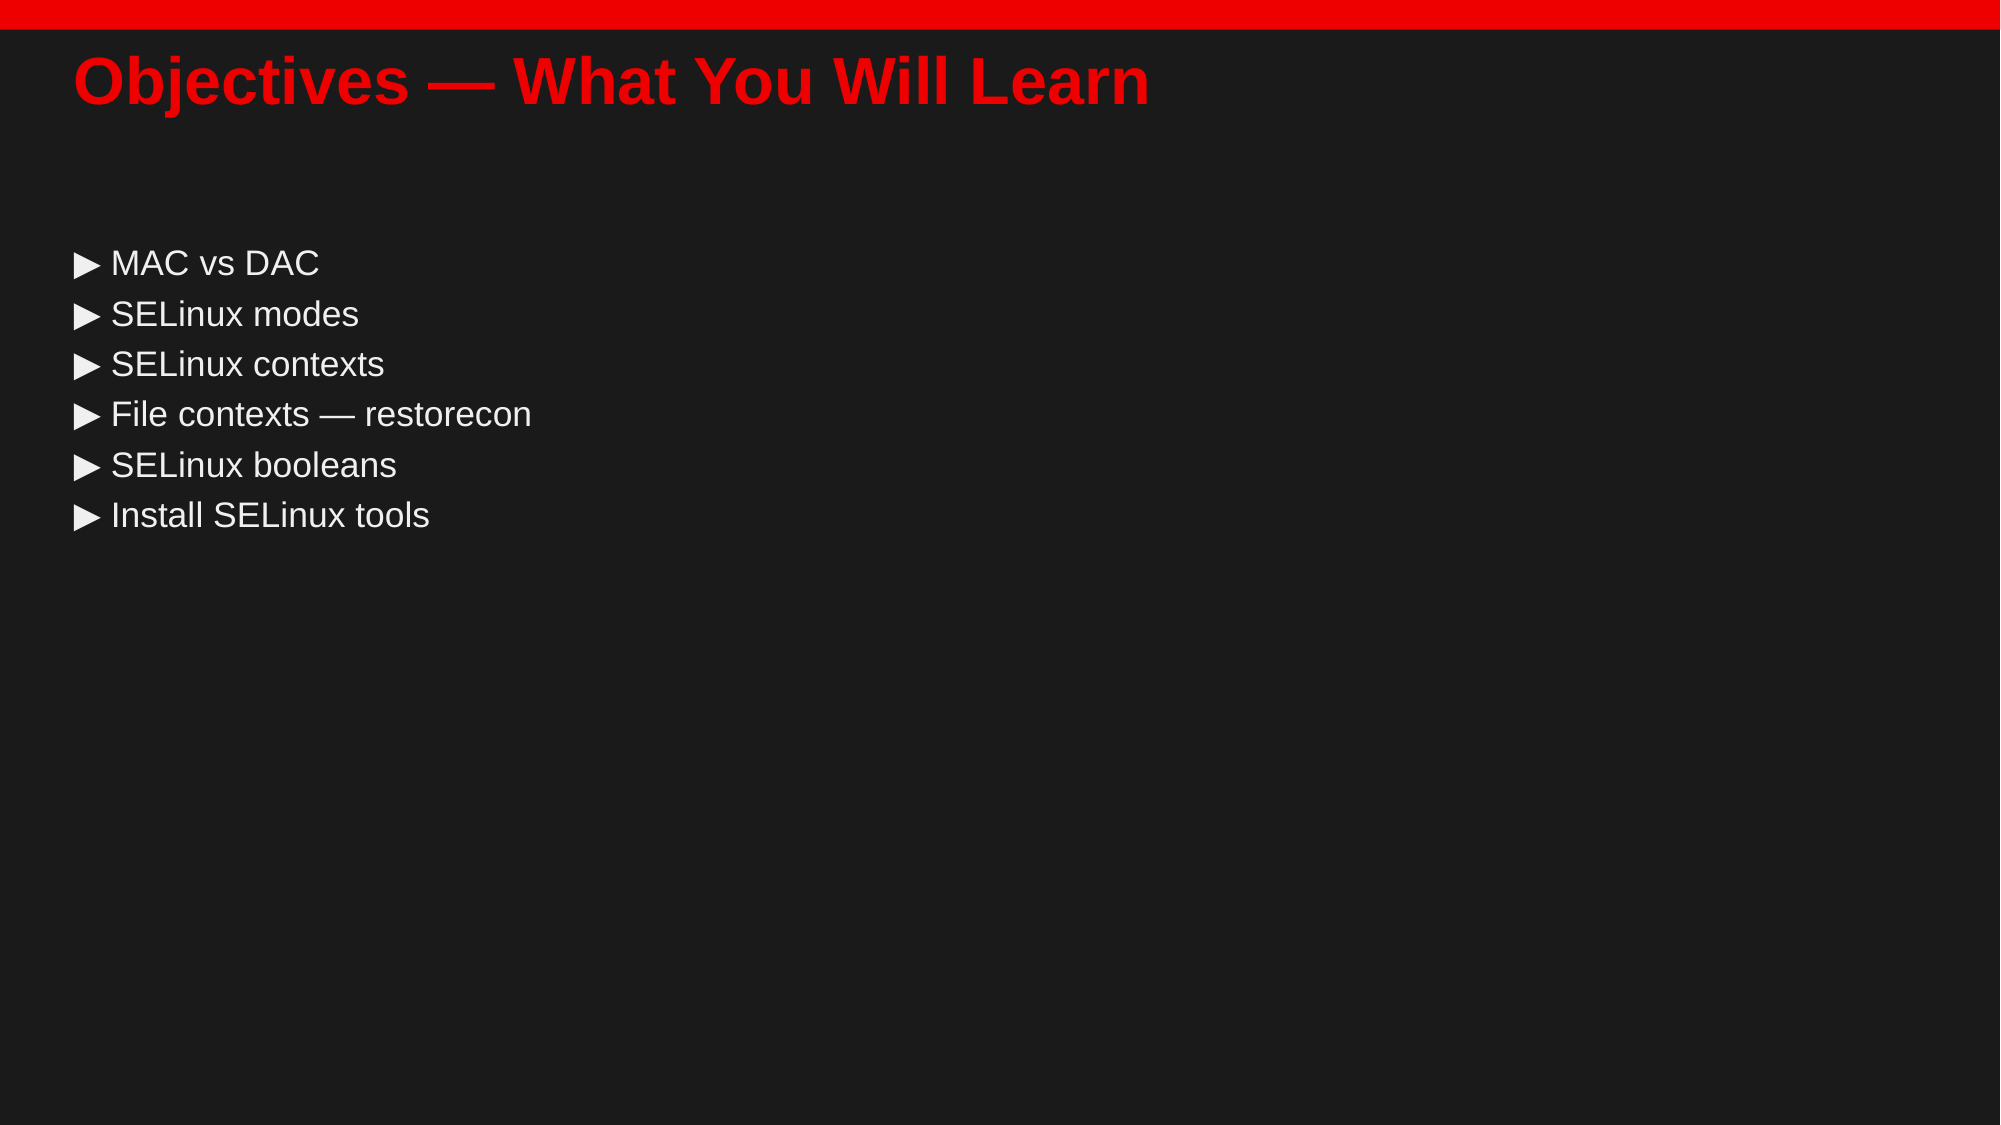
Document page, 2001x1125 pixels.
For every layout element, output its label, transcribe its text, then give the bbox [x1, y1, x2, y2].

text_box [0, 0, 2001, 30]
text_box ▶ MAC vs DAC ▶ SELinux modes ▶ SELinux contexts ▶ File contexts — restorecon ▶ SELinux booleans ▶ Install SELinux tools [59, 236, 1942, 1037]
text_box Objectives — What You Will Learn [59, 36, 1942, 208]
